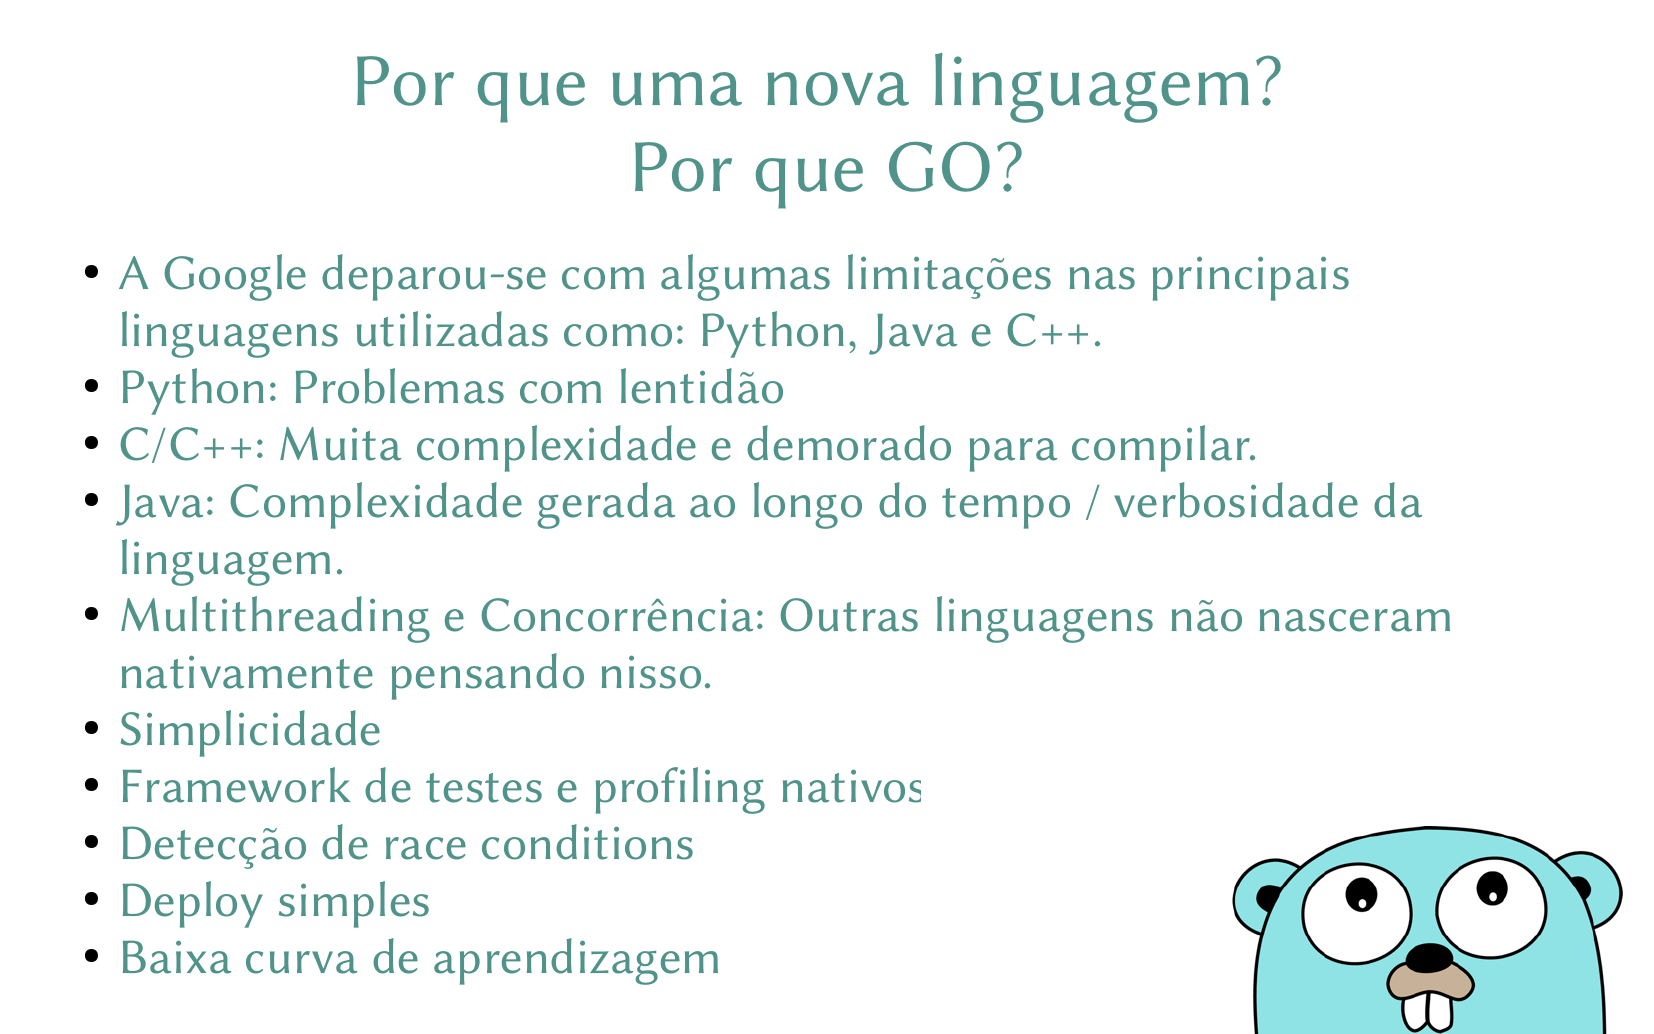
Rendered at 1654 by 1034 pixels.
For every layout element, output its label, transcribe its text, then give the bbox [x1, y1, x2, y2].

subtitle A Google deparou-se com algumas limitações nas principais linguagens utilizadas como: Python, Java e C++. Python: Problemas com lentidão C/C++: Muita complexidade e demorado para compilar. Java: Complexidade gerada ao longo do tempo / verbosidade da linguagem. Multithreading e Concorrência: Outras linguagens não nasceram nativamente pensando nisso. Simplicidade Framework de testes e profiling nativos. Detecção de race conditions Deploy simples Baixa curva de aprendizagem [82, 244, 1571, 986]
title Por que uma nova linguagem? Por que GO? [82, 38, 1571, 210]
picture [921, 738, 1654, 1034]
